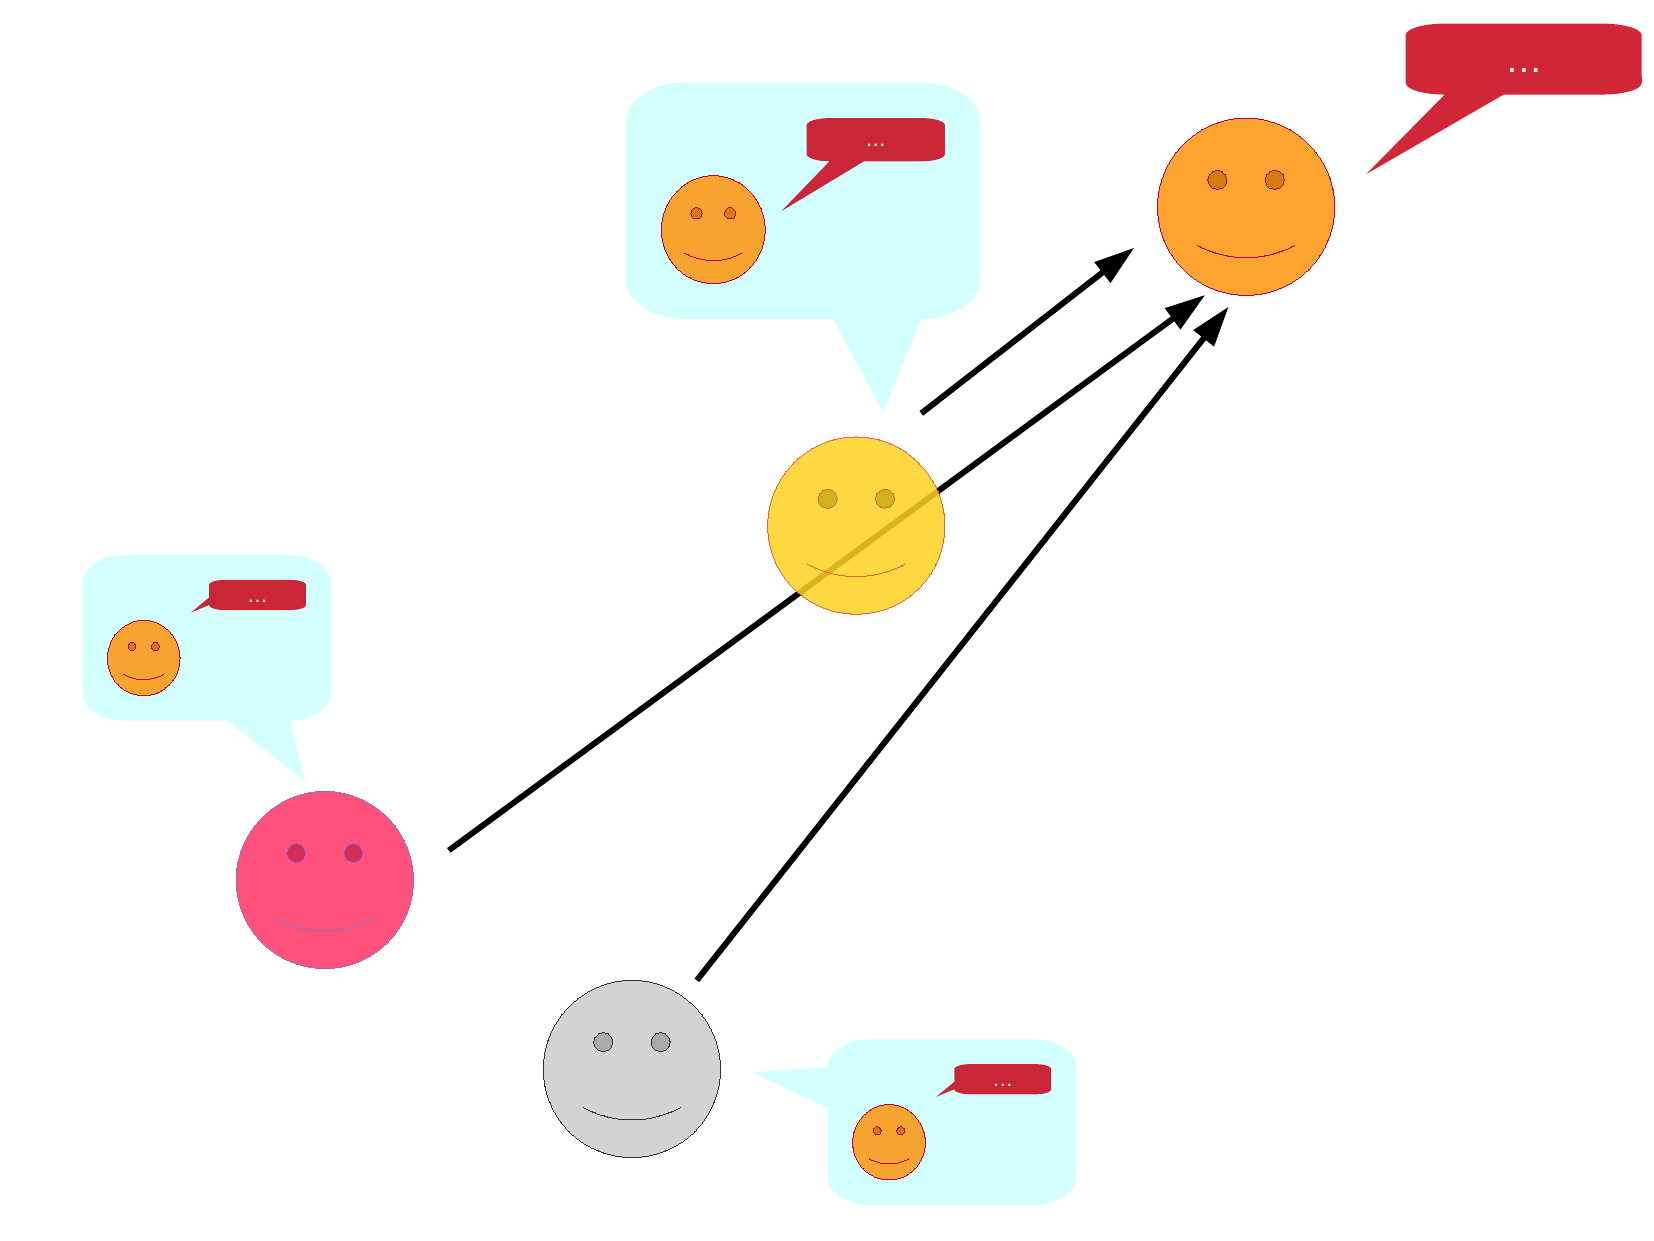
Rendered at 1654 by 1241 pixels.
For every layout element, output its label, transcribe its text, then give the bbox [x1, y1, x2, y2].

text_box [543, 980, 721, 1158]
text_box [767, 436, 945, 615]
text_box [625, 82, 981, 412]
text_box … [191, 579, 306, 613]
text_box [752, 1039, 1077, 1205]
text_box … [781, 118, 945, 212]
text_box [236, 791, 414, 969]
text_box [1157, 118, 1335, 296]
text_box [82, 555, 331, 782]
text_box … [1366, 23, 1642, 175]
text_box … [936, 1064, 1052, 1097]
